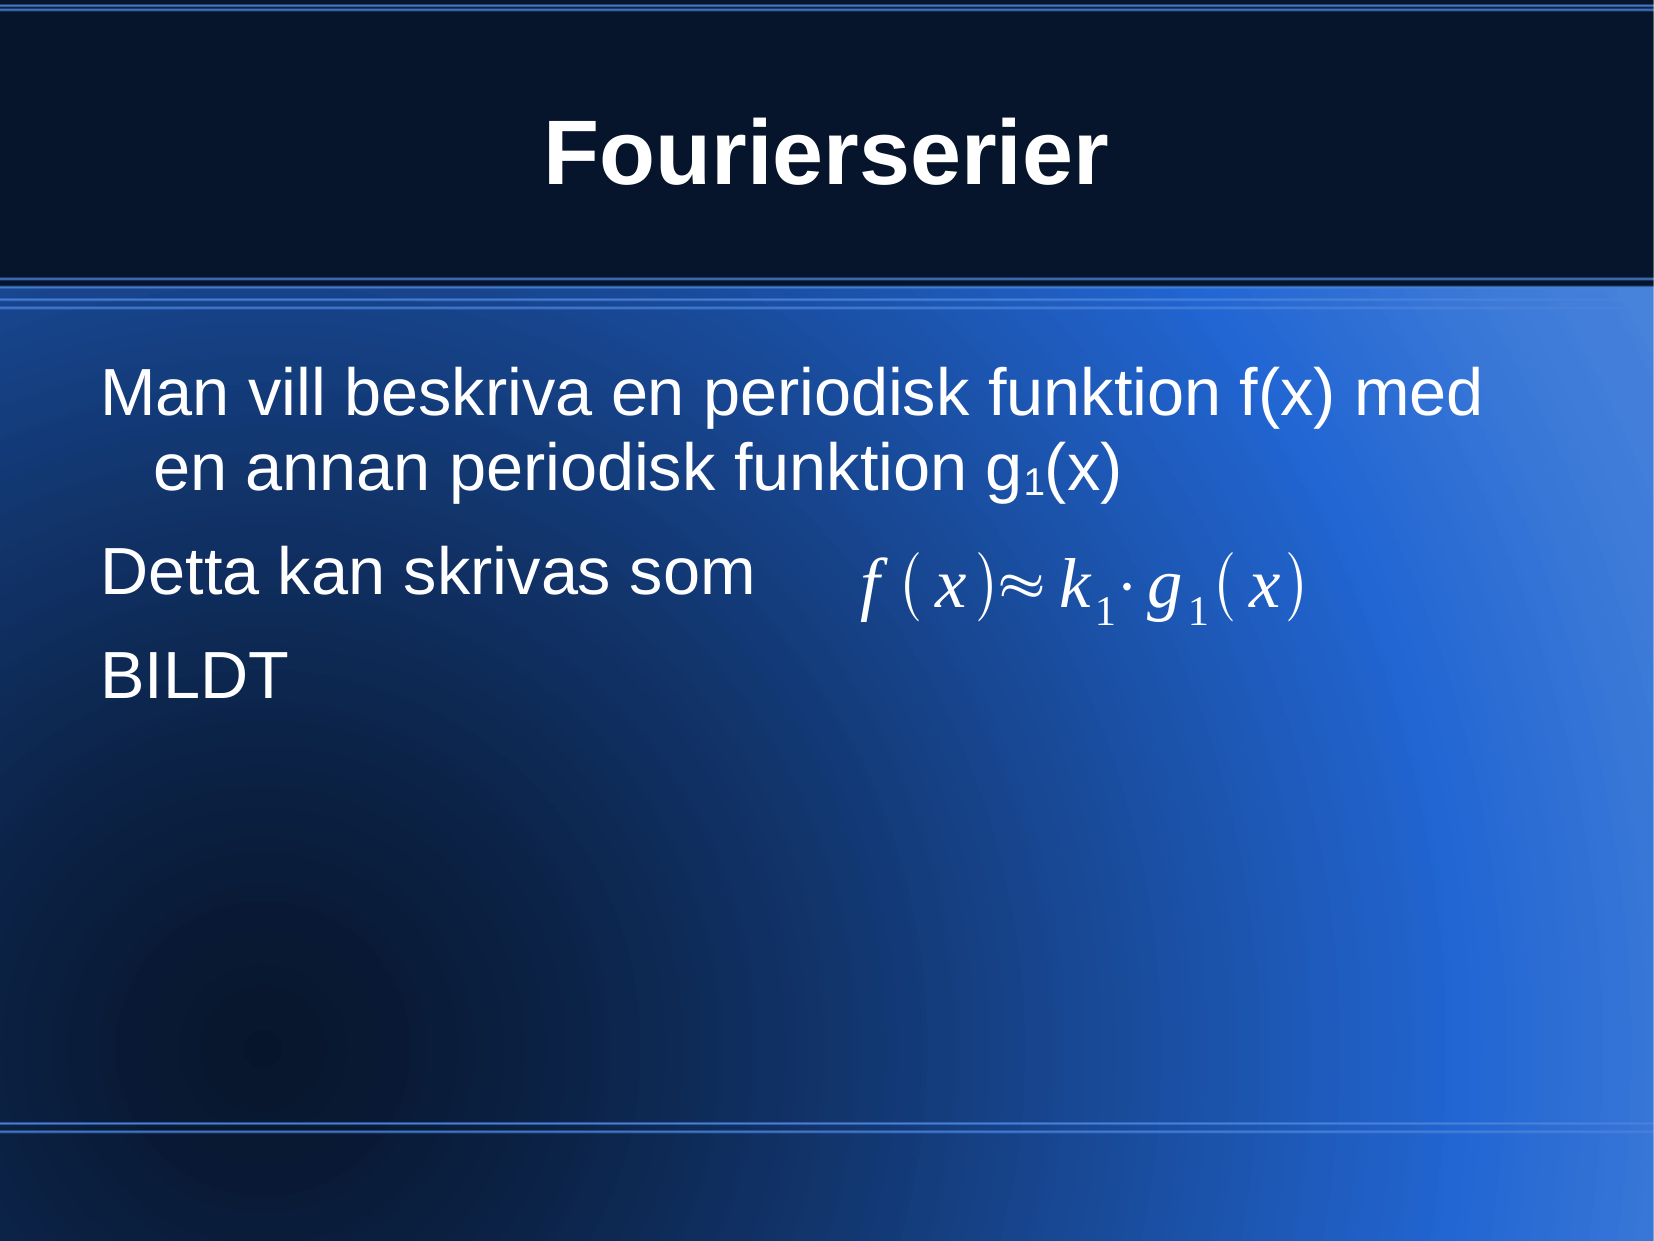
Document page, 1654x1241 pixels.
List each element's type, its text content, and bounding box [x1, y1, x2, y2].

chart [824, 545, 1326, 635]
picture [0, 0, 1654, 1241]
title Fourierserier [82, 49, 1571, 257]
list Man vill beskriva en periodisk funktion f(x) med en annan periodisk funktion g1(x) Detta kan skrivas som BILDT [82, 355, 1571, 1043]
